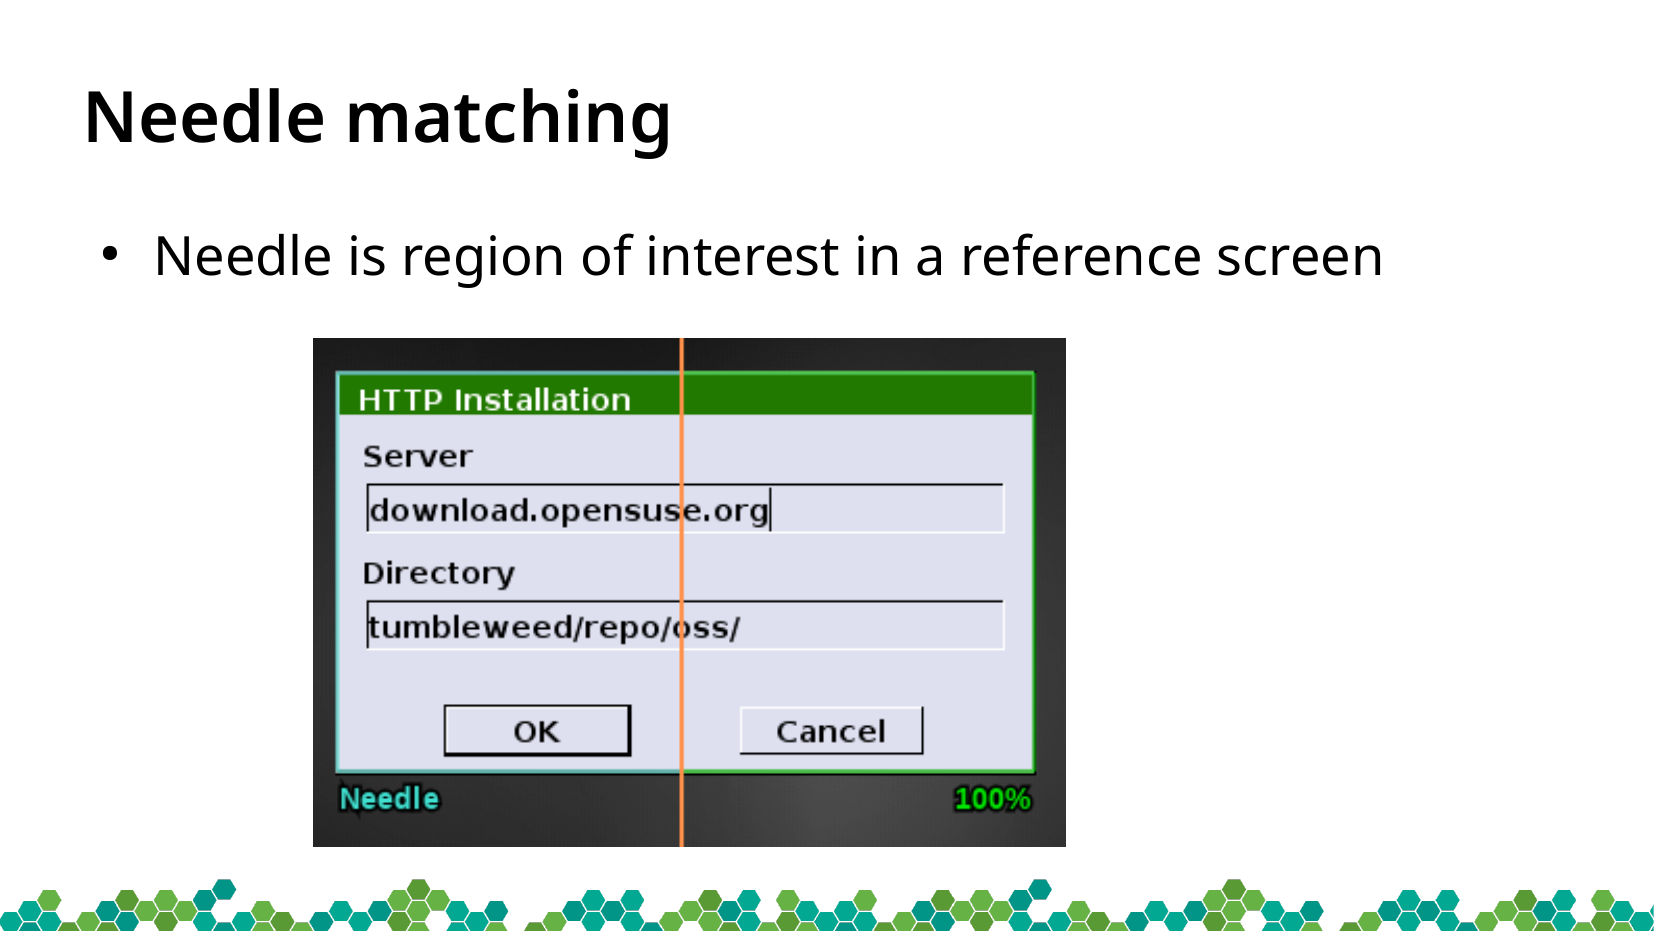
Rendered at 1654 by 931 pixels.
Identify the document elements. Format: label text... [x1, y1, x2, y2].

list Needle is region of interest in a reference screen [82, 217, 1571, 758]
picture [0, 871, 1654, 931]
title Needle matching [82, 37, 1571, 193]
picture [313, 338, 1066, 847]
